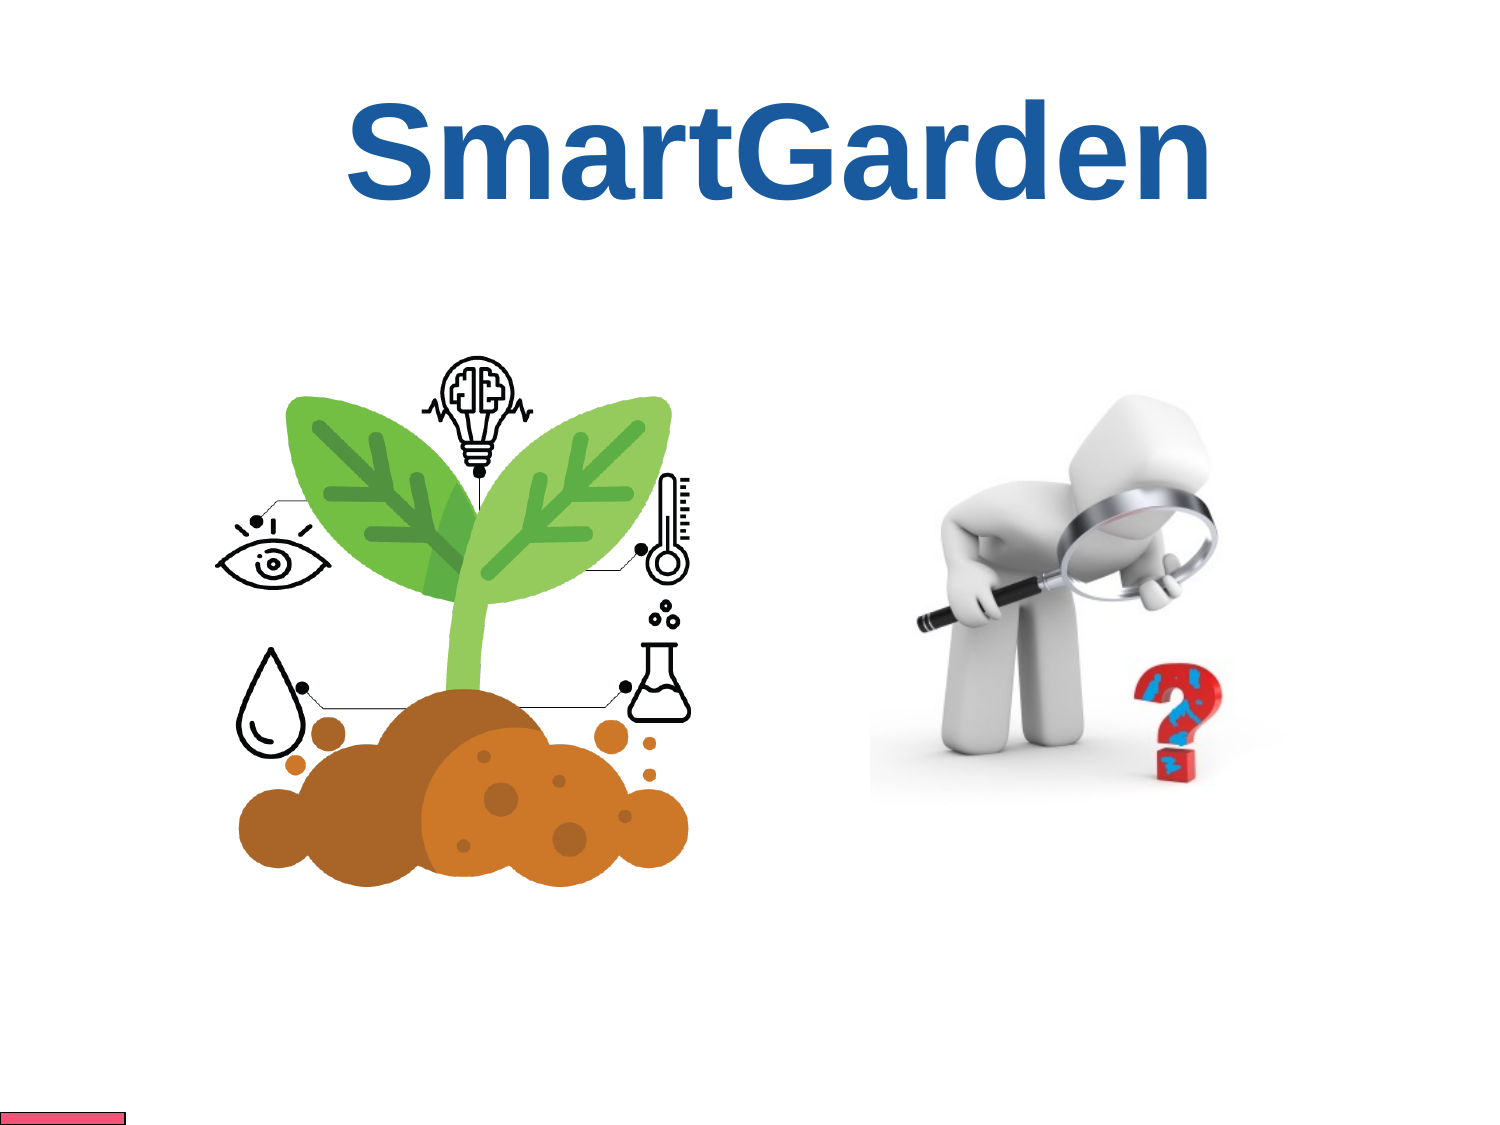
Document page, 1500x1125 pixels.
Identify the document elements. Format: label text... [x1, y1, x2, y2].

text_box [0, 1112, 125, 1125]
picture [215, 314, 691, 929]
text_box SmartGarden [104, 59, 1455, 383]
picture [870, 383, 1286, 856]
